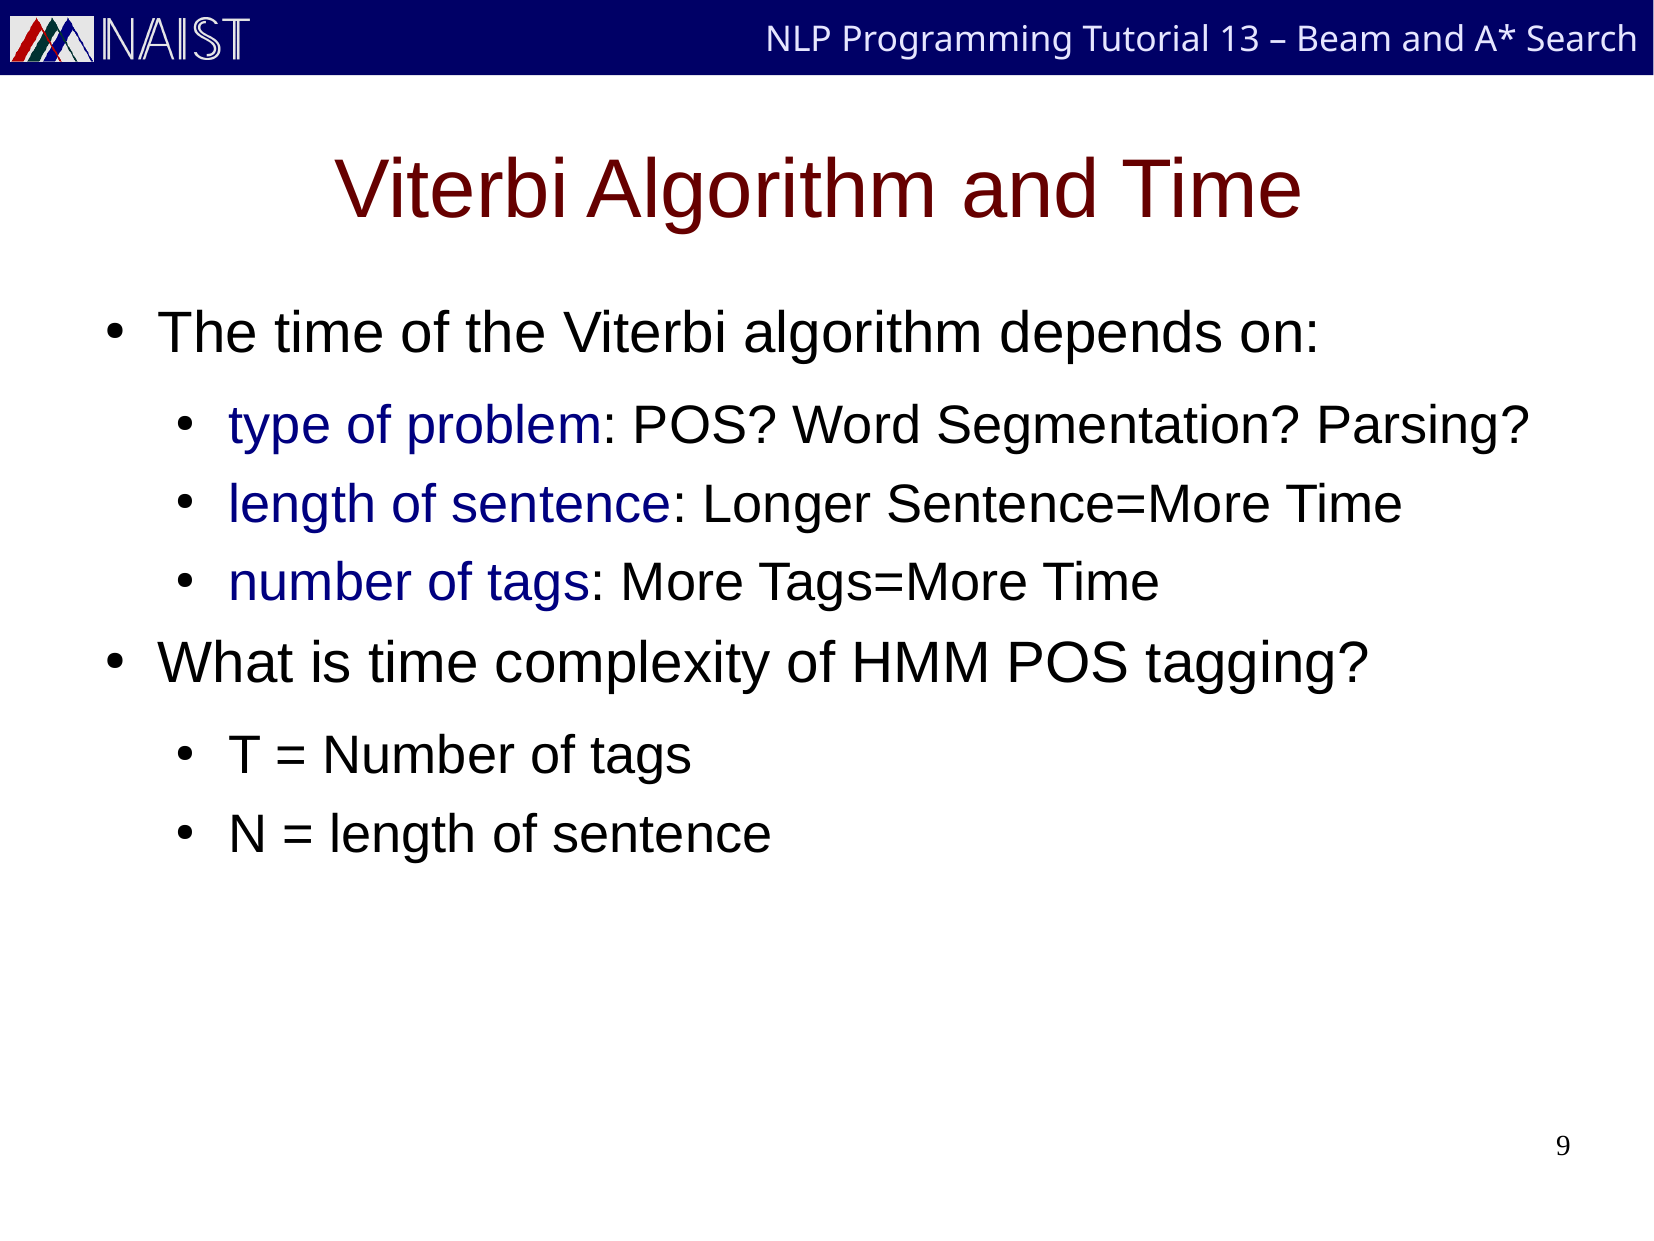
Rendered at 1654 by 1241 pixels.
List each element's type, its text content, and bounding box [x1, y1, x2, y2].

picture [10, 16, 94, 62]
title Viterbi Algorithm and Time [75, 92, 1564, 285]
picture [102, 17, 251, 60]
list The time of the Viterbi algorithm depends on: type of problem: POS? Word Segmentation? Parsing? length of sentence: Longer Sentence=More Time number of tags: More Tags=More Time What is time complexity of HMM POS tagging? T = Number of tags N = length of sentence [86, 300, 1576, 1119]
